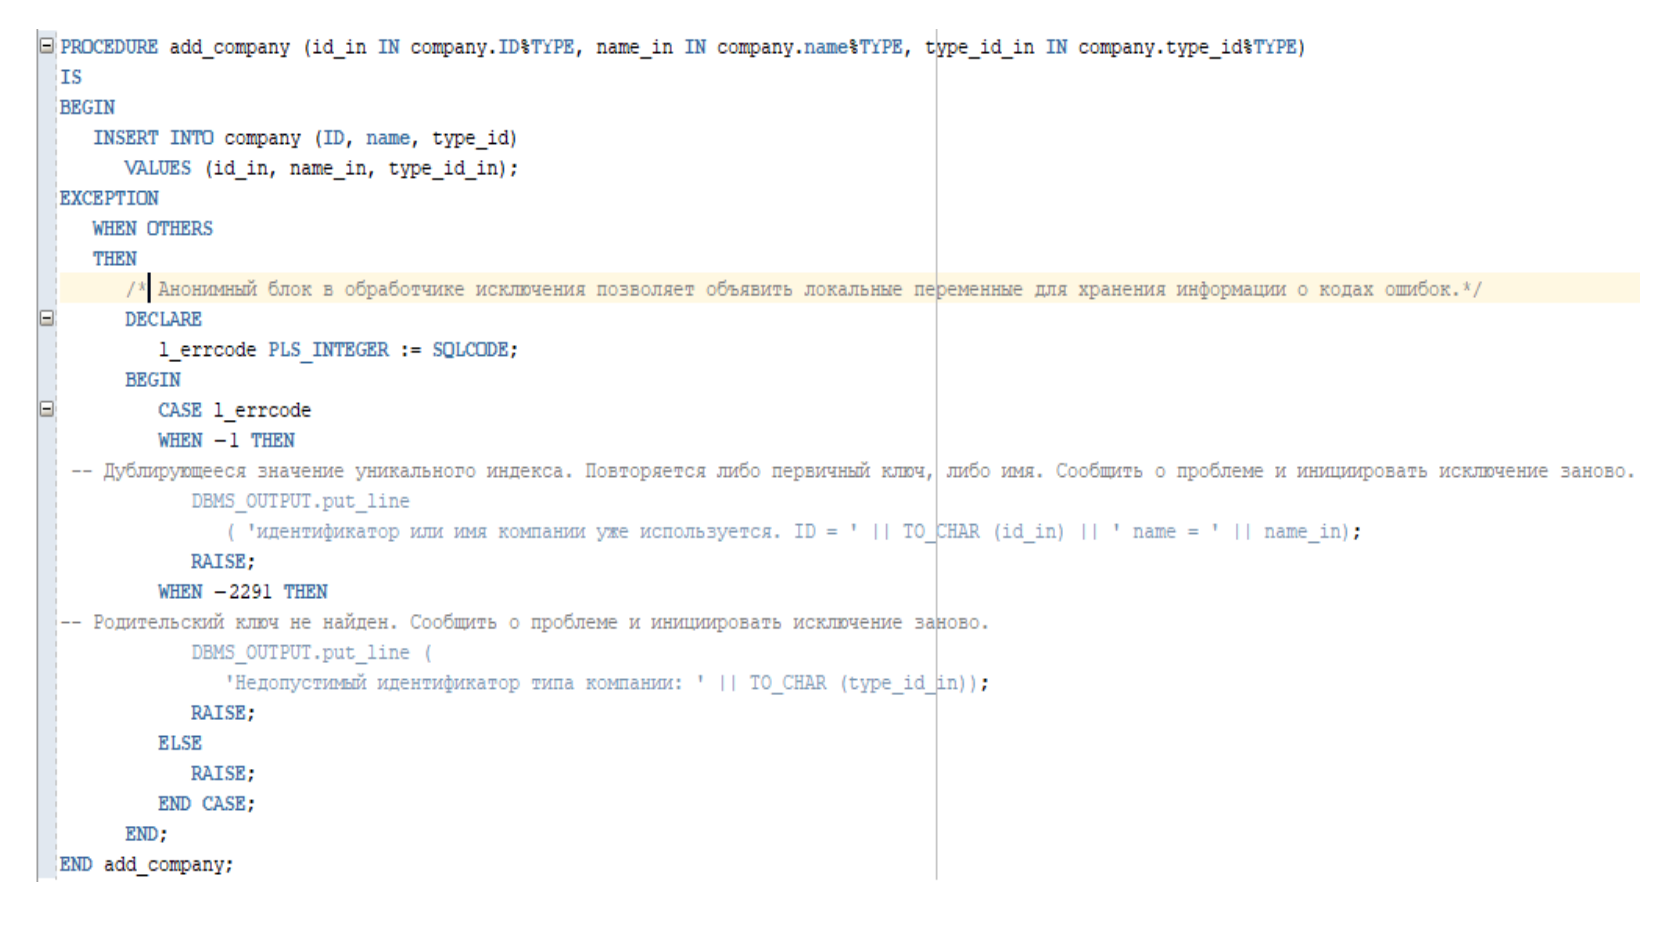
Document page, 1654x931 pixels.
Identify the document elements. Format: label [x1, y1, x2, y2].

picture [29, 29, 1640, 882]
